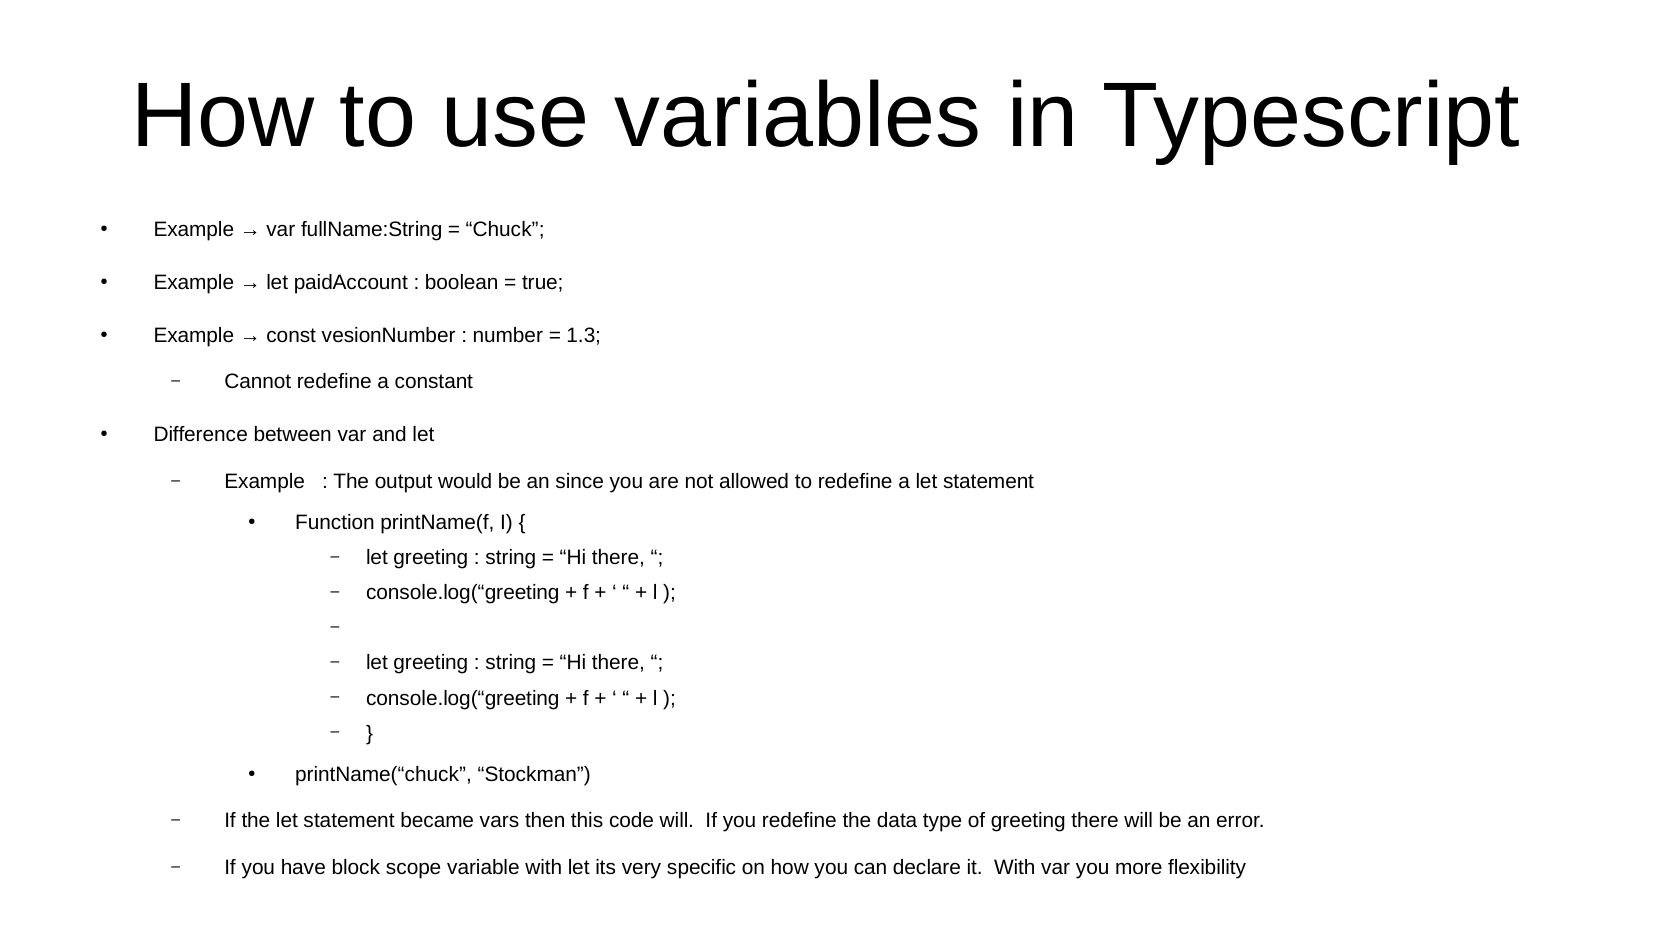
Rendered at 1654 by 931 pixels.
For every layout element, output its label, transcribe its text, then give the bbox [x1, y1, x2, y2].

list Example → var fullName:String = “Chuck”; Example → let paidAccount : boolean = true; Example → const vesionNumber : number = 1.3; Cannot redefine a constant Difference between var and let Example : The output would be an since you are not allowed to redefine a let statement Function printName(f, I) { let greeting : string = “Hi there, “; console.log(“greeting + f + ‘ “ + l ); let greeting : string = “Hi there, “; console.log(“greeting + f + ‘ “ + l ); } printName(“chuck”, “Stockman”) If the let statement became vars then this code will. If you redefine the data type of greeting there will be an error. If you have block scope variable with let its very specific on how you can declare it. With var you more flexibility [82, 217, 1576, 886]
title How to use variables in Typescript [82, 37, 1571, 193]
